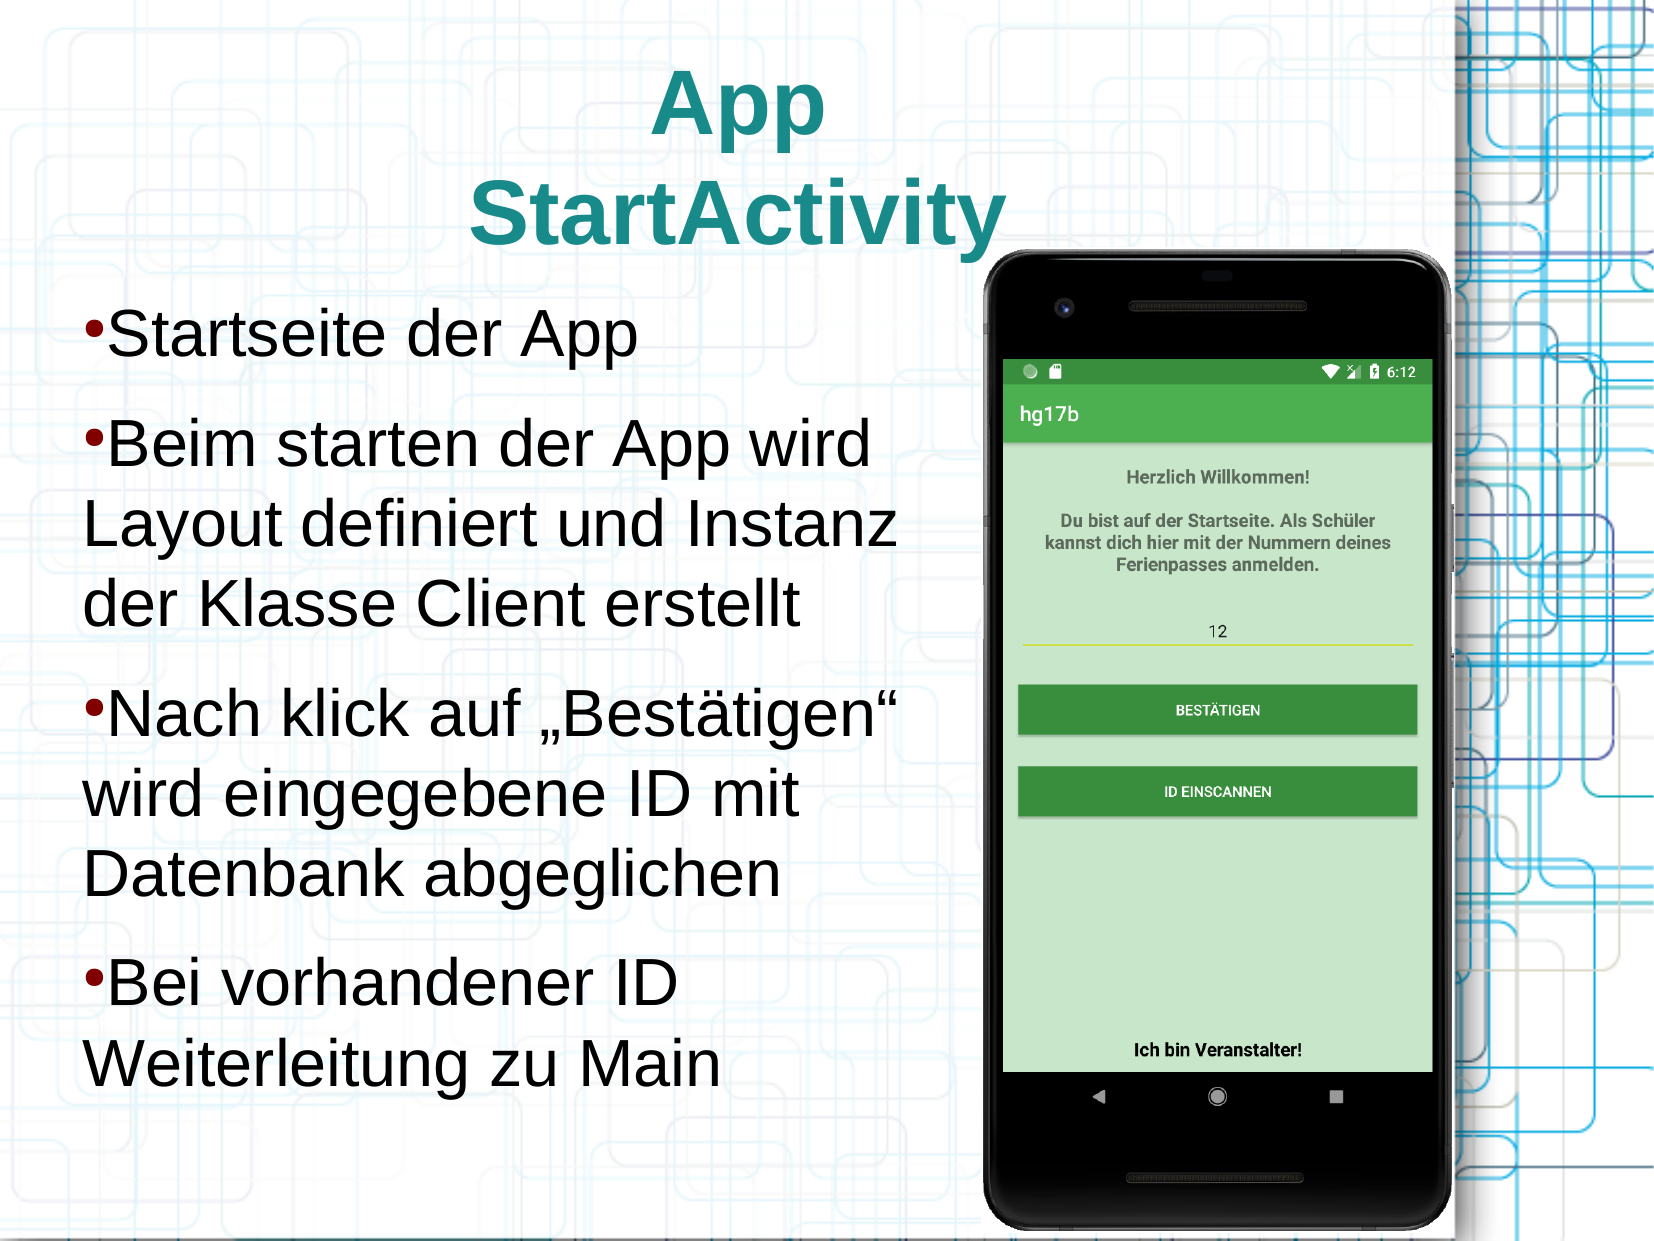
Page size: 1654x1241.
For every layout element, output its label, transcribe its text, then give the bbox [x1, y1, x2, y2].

title App StartActivity [59, 49, 1418, 257]
picture [981, 247, 1454, 1233]
list Startseite der App Beim starten der App wird Layout definiert und Instanz der Klasse Client erstellt Nach klick auf „Bestätigen“ wird eingegebene ID mit Datenbank abgeglichen Bei vorhandener ID Weiterleitung zu Main [82, 290, 964, 1127]
